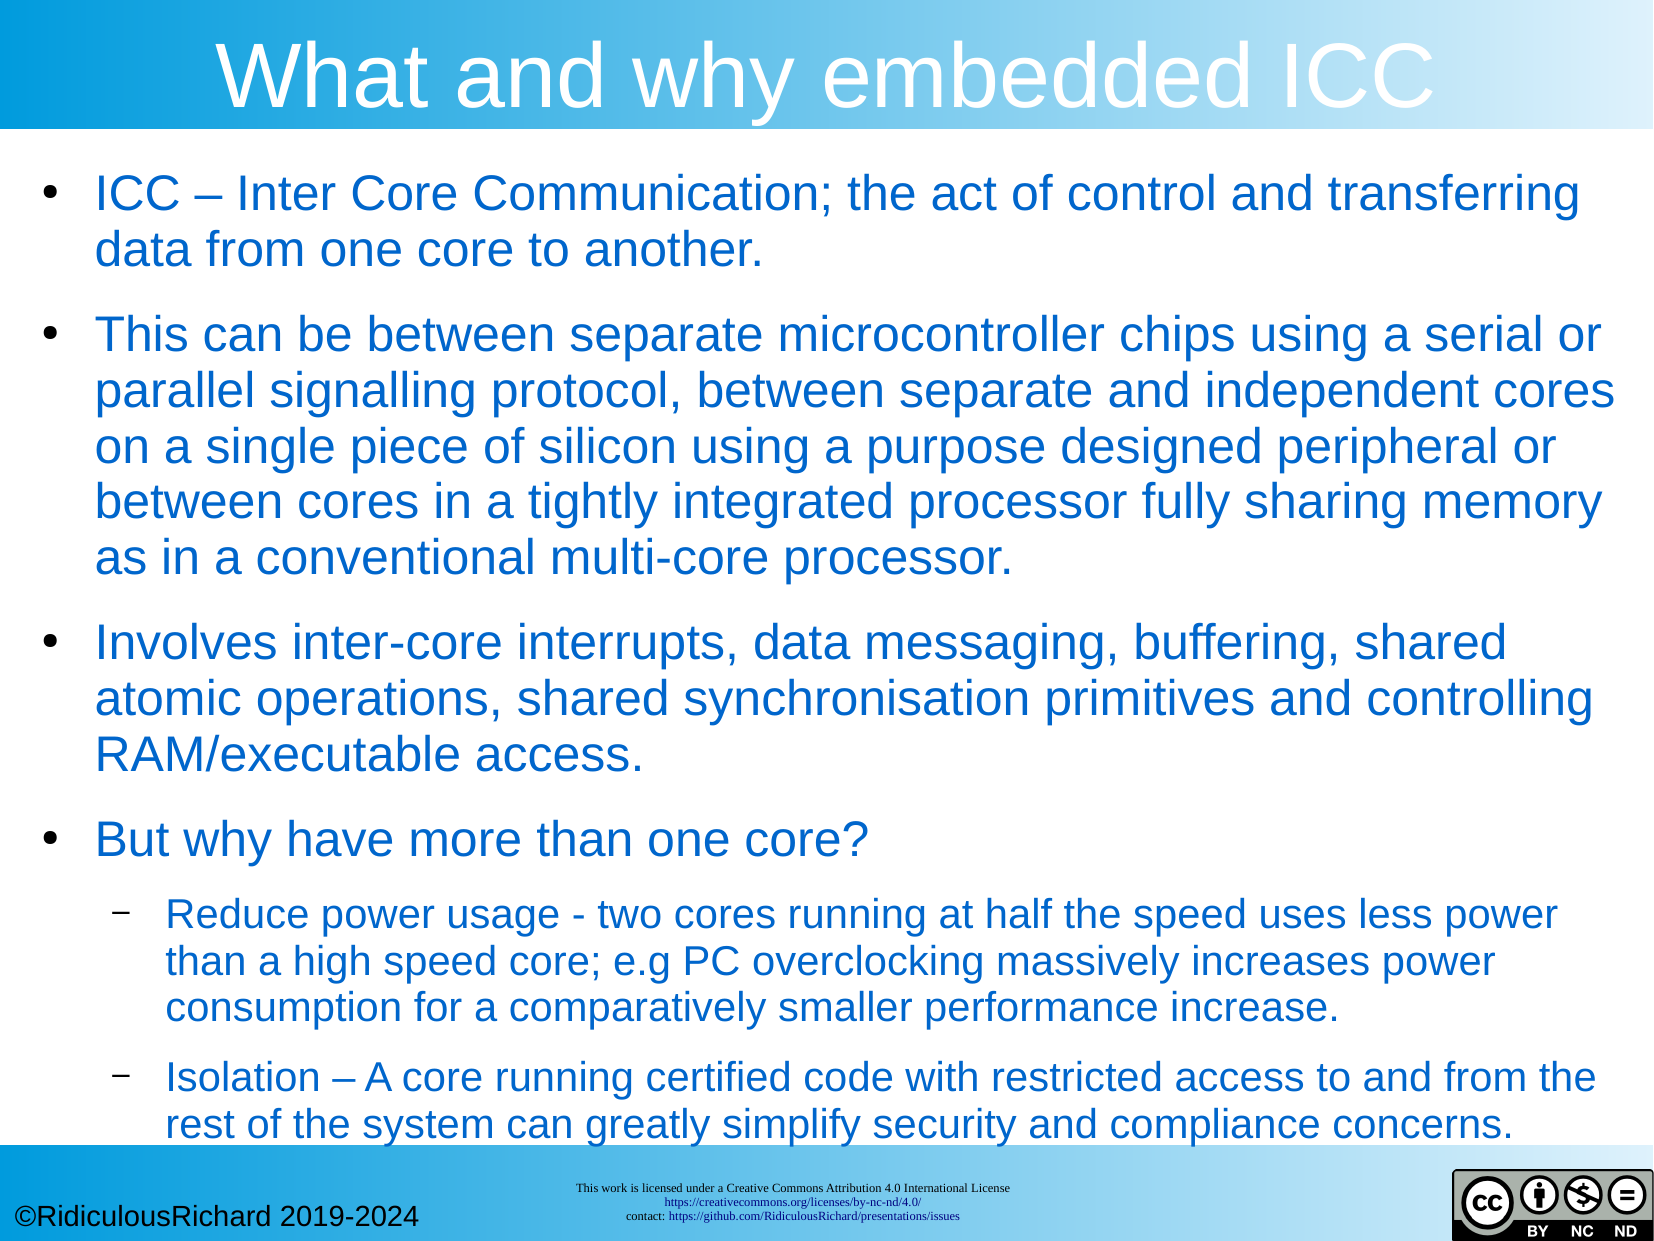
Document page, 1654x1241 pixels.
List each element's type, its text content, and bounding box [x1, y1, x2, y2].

picture [1452, 1169, 1654, 1241]
list ICC – Inter Core Communication; the act of control and transferring data from one core to another. This can be between separate microcontroller chips using a serial or parallel signalling protocol, between separate and independent cores on a single piece of silicon using a purpose designed peripheral or between cores in a tightly integrated processor fully sharing memory as in a conventional multi-core processor. Involves inter-core interrupts, data messaging, buffering, shared atomic operations, shared synchronisation primitives and controlling RAM/executable access. But why have more than one core? Reduce power usage - two cores running at half the speed uses less power than a high speed core; e.g PC overclocking massively increases power consumption for a comparatively smaller performance increase. Isolation – A core running certified code with restricted access to and from the rest of the system can greatly simplify security and compliance concerns. [23, 165, 1630, 1123]
title What and why embedded ICC [82, 23, 1571, 129]
picture [138, 1146, 142, 1241]
